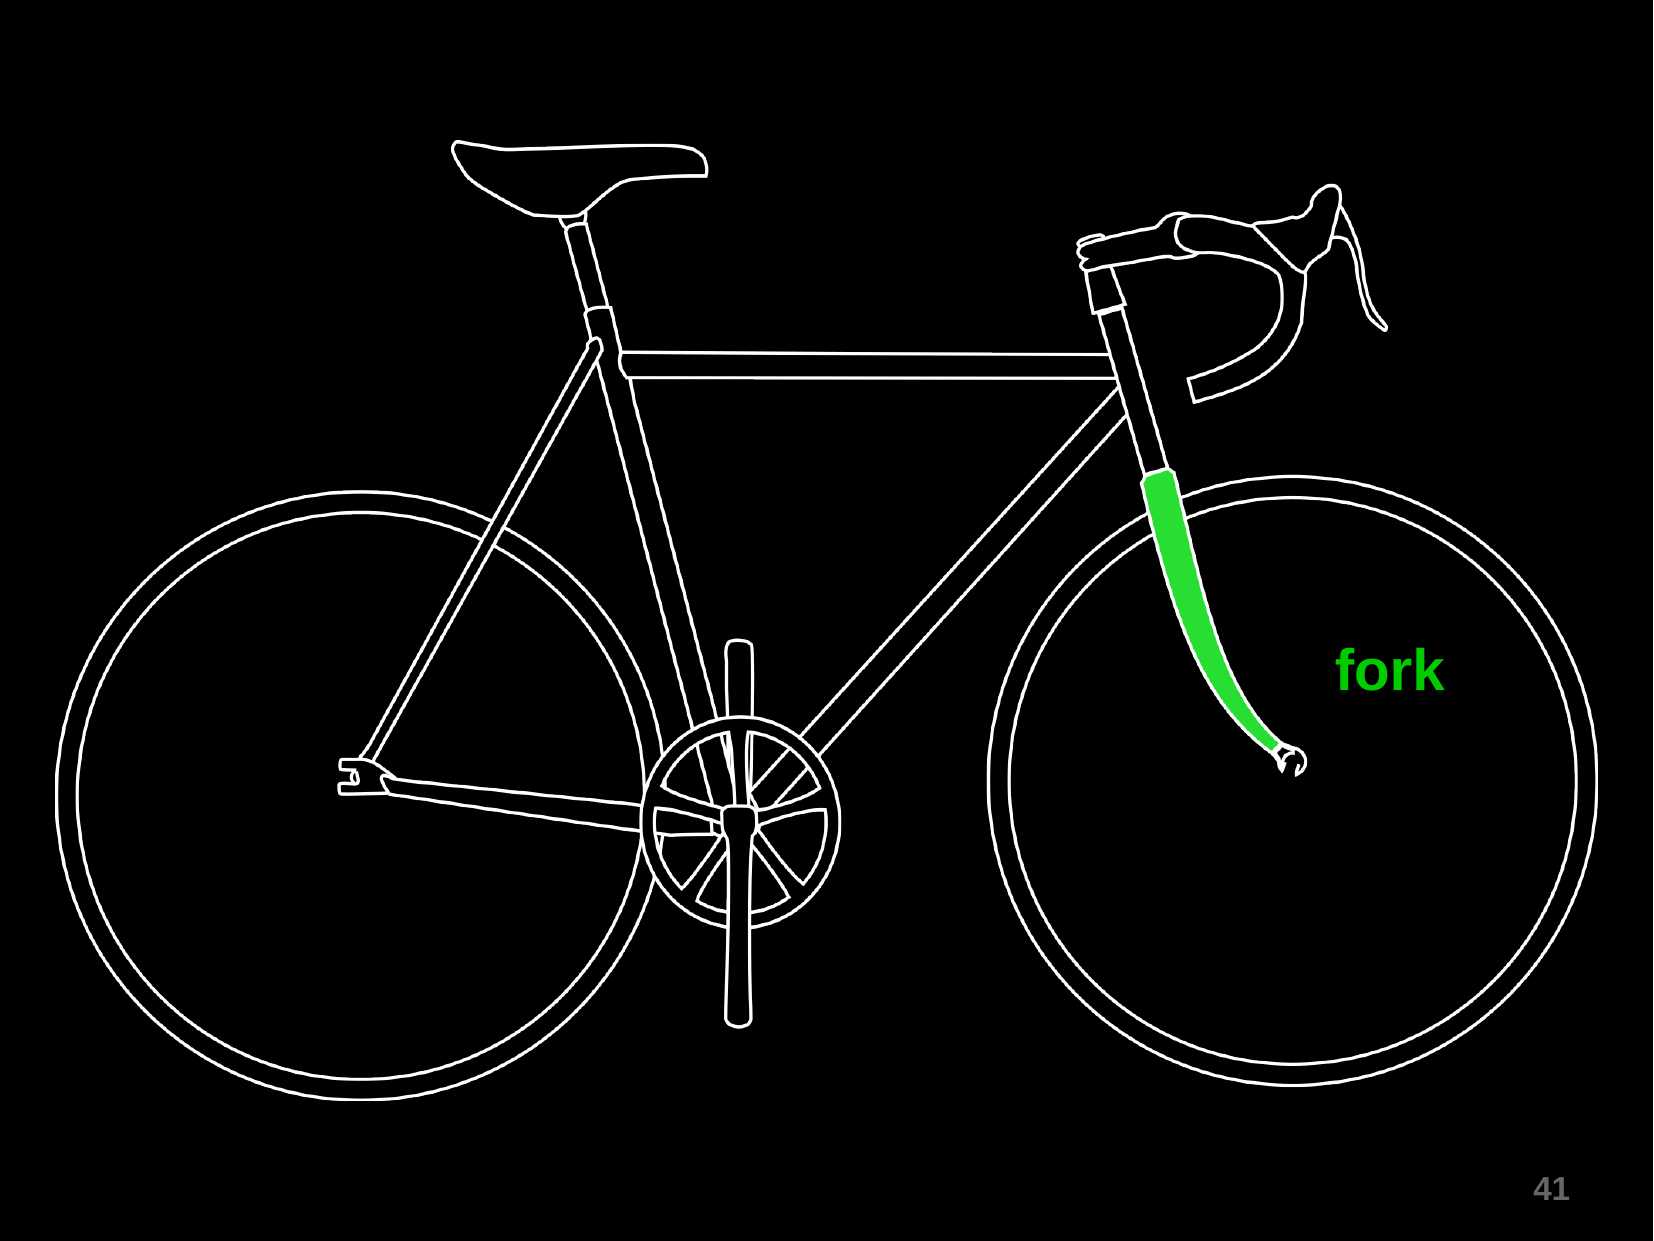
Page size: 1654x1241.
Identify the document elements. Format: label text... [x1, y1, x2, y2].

picture [55, 140, 1598, 1101]
text_box fork [1320, 630, 1486, 710]
